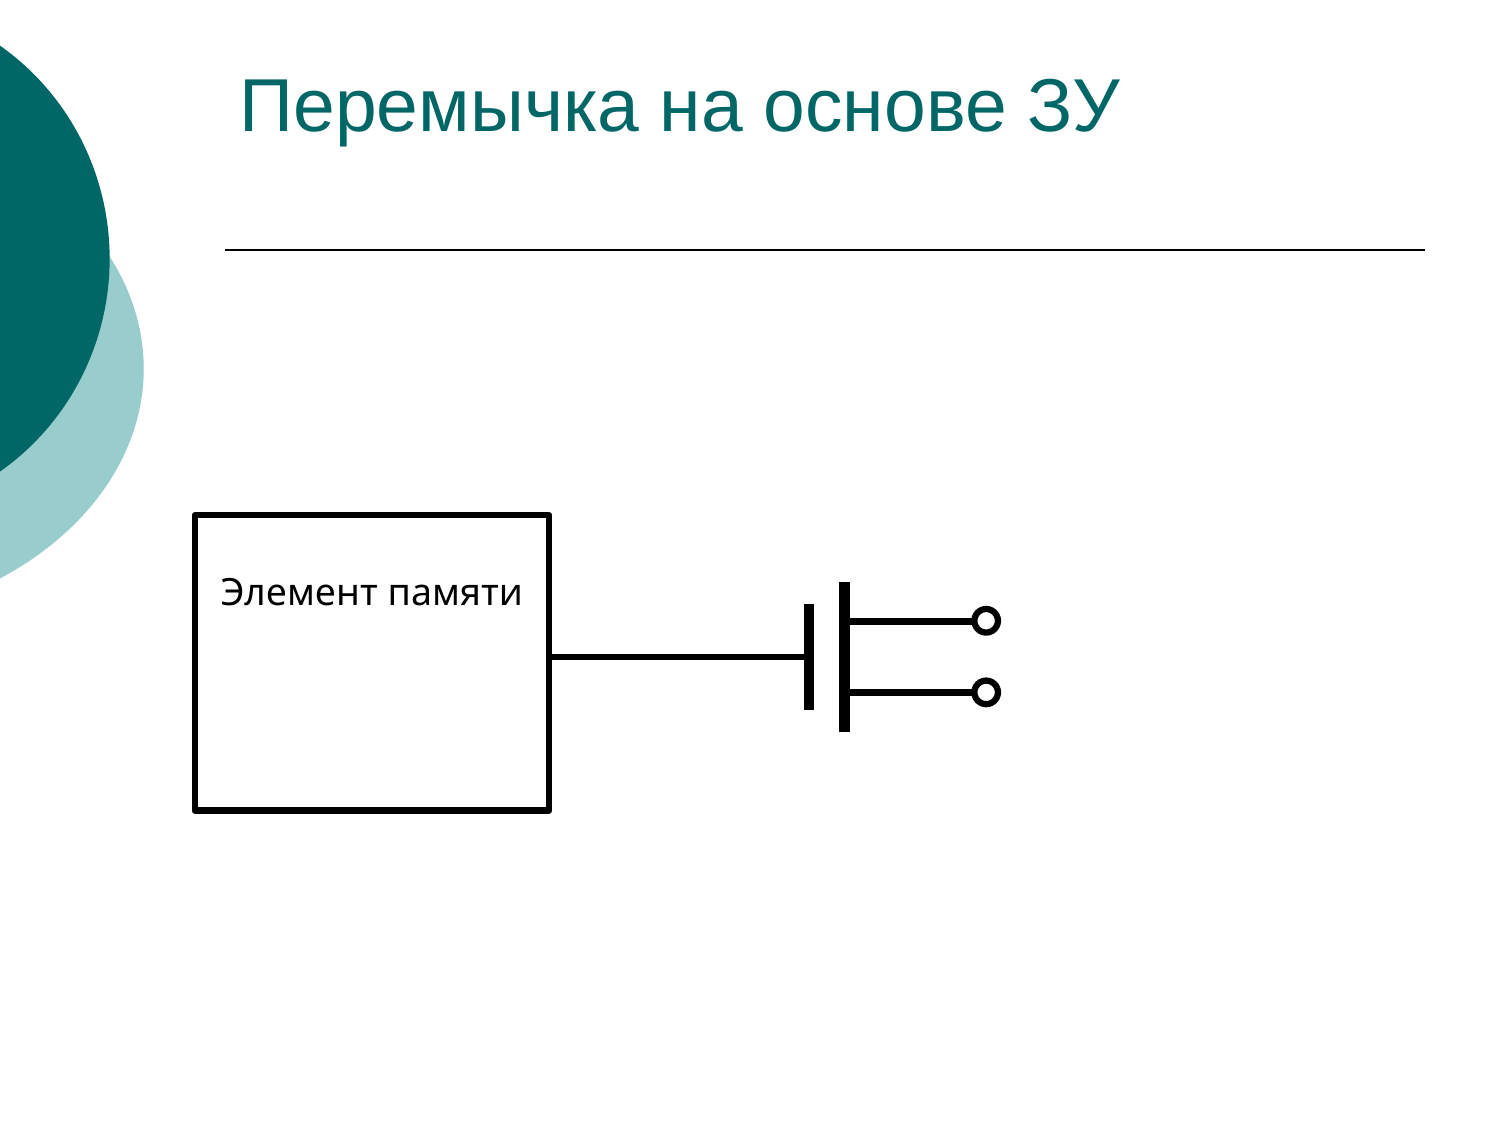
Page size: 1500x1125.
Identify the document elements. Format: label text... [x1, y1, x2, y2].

text_box [974, 608, 998, 633]
title Перемычка на основе ЗУ [224, 49, 1425, 237]
text_box Элемент памяти [194, 515, 550, 811]
text_box [974, 680, 998, 705]
